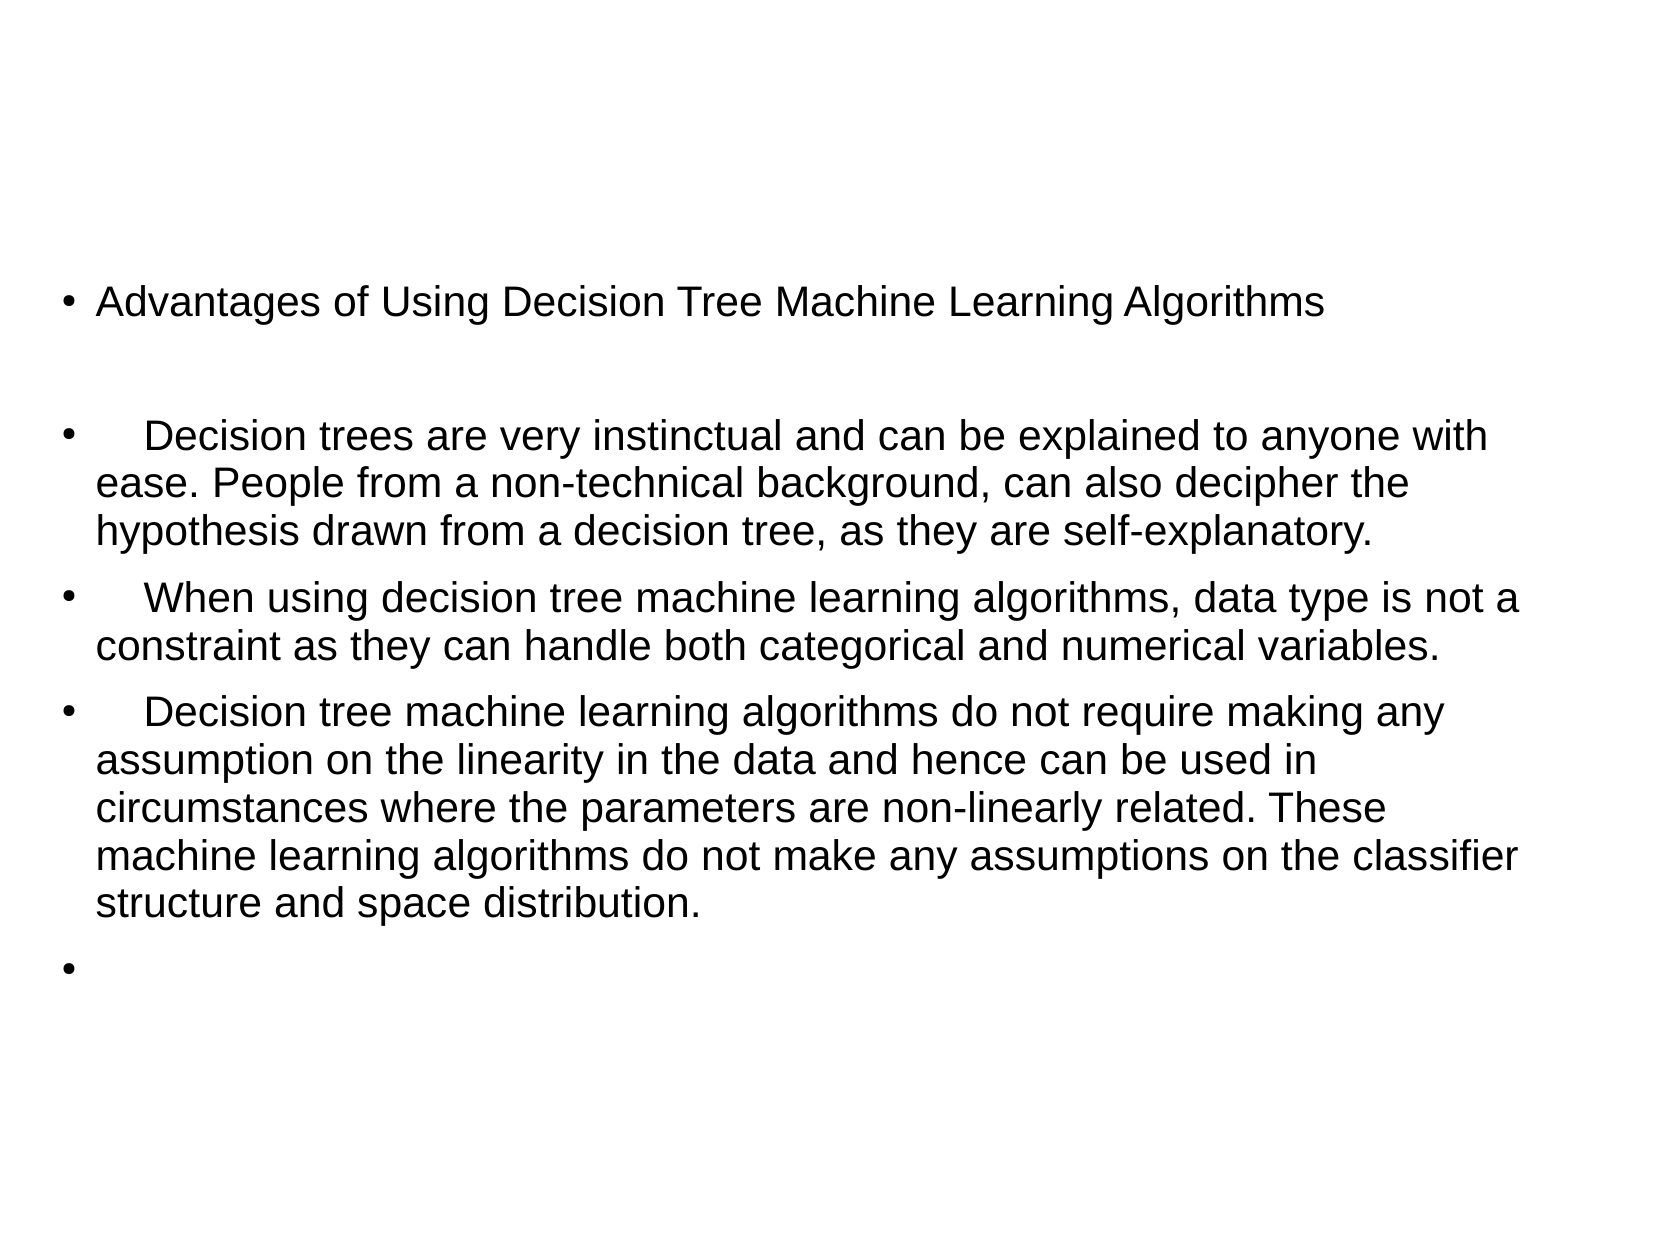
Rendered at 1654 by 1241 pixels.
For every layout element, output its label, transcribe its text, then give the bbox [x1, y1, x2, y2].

list Advantages of Using Decision Tree Machine Learning Algorithms Decision trees are very instinctual and can be explained to anyone with ease. People from a non-technical background, can also decipher the hypothesis drawn from a decision tree, as they are self-explanatory. When using decision tree machine learning algorithms, data type is not a constraint as they can handle both categorical and numerical variables. Decision tree machine learning algorithms do not require making any assumption on the linearity in the data and hence can be used in circumstances where the parameters are non-linearly related. These machine learning algorithms do not make any assumptions on the classifier structure and space distribution. [50, 278, 1539, 998]
